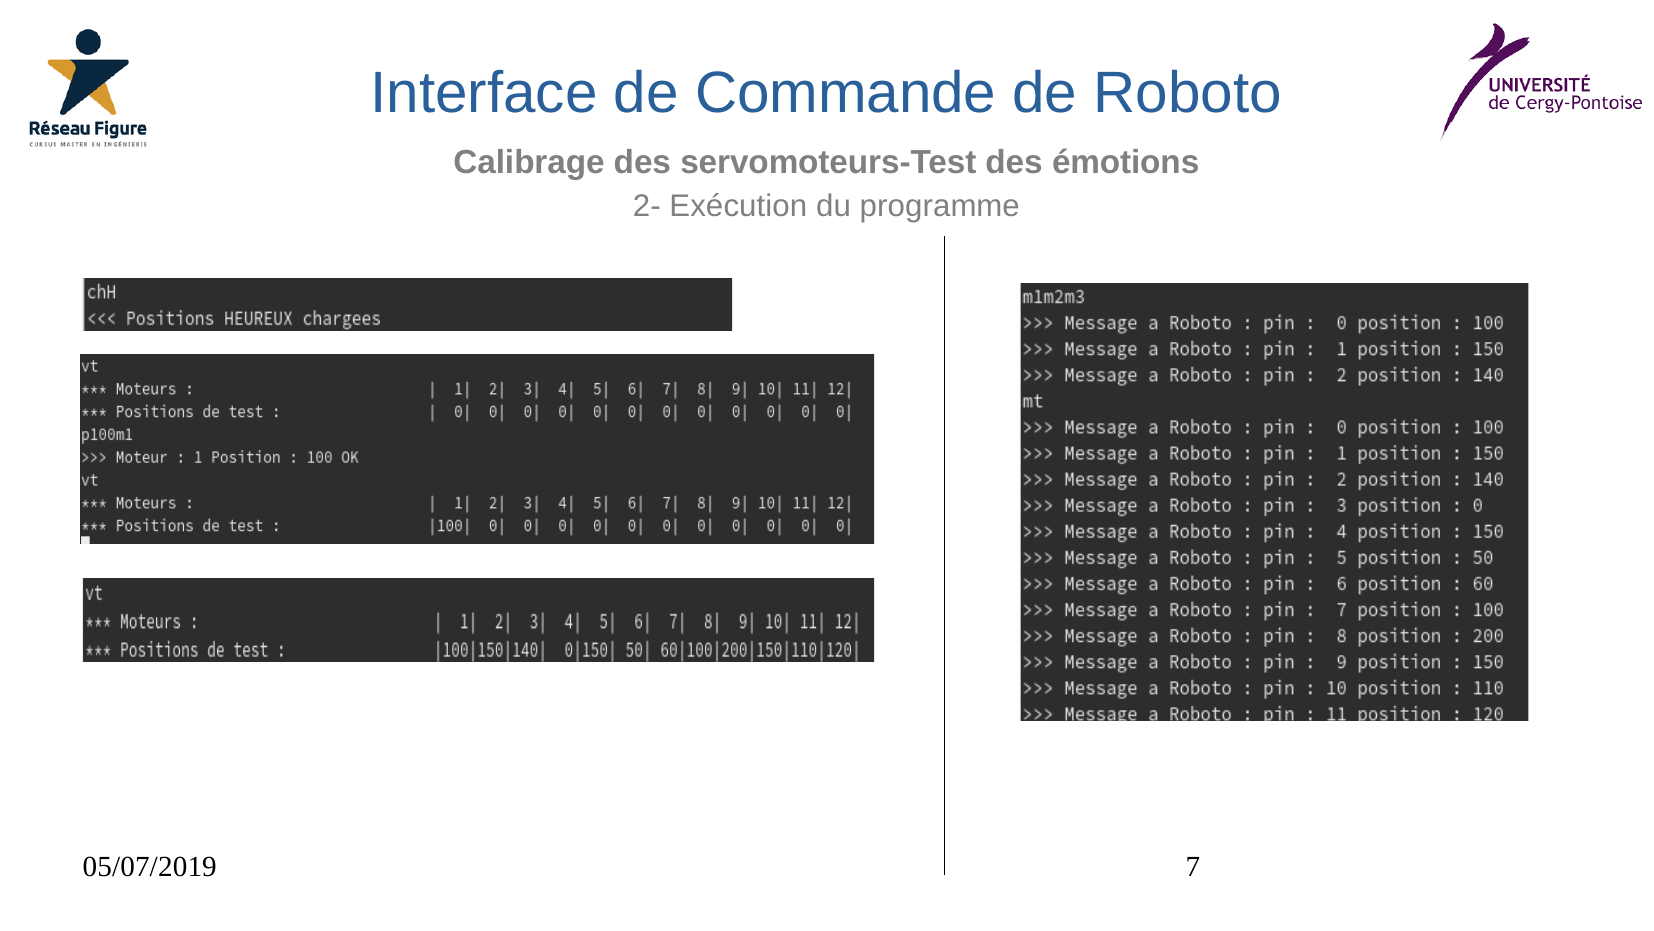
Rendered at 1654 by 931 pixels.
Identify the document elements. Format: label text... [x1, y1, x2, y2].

text_box 2- Exécution du programme [82, 177, 1571, 232]
picture [80, 354, 875, 544]
text_box Calibrage des servomoteurs-Test des émotions [82, 131, 1571, 177]
picture [82, 278, 733, 331]
text_box [1185, 847, 1571, 912]
picture [1020, 283, 1529, 721]
picture [82, 578, 875, 662]
text_box 05/07/2019 [82, 847, 468, 912]
title Interface de Commande de Roboto [82, 11, 1571, 131]
